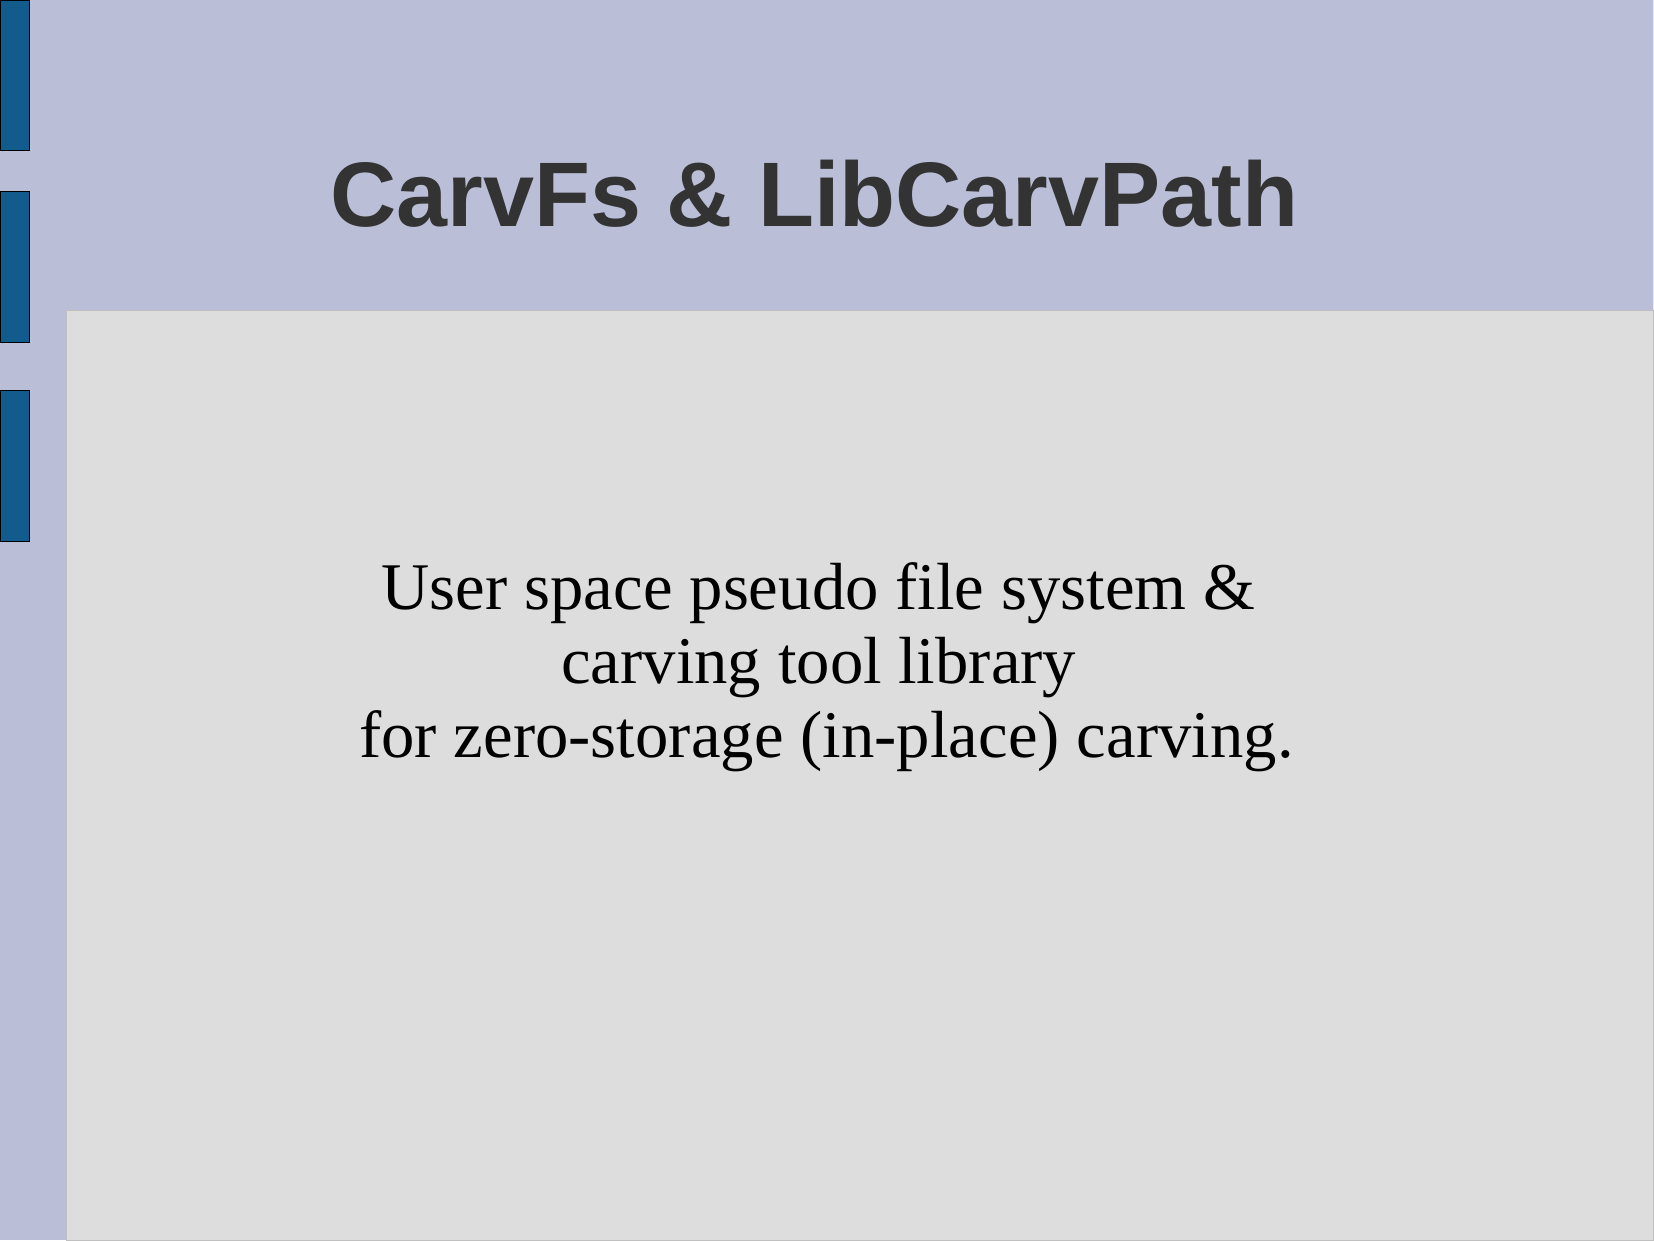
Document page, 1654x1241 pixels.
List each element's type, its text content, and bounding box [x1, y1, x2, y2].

subtitle User space pseudo file system & carving tool library for zero-storage (in-place) carving. [121, 344, 1534, 1127]
title CarvFs & LibCarvPath [121, 91, 1534, 299]
